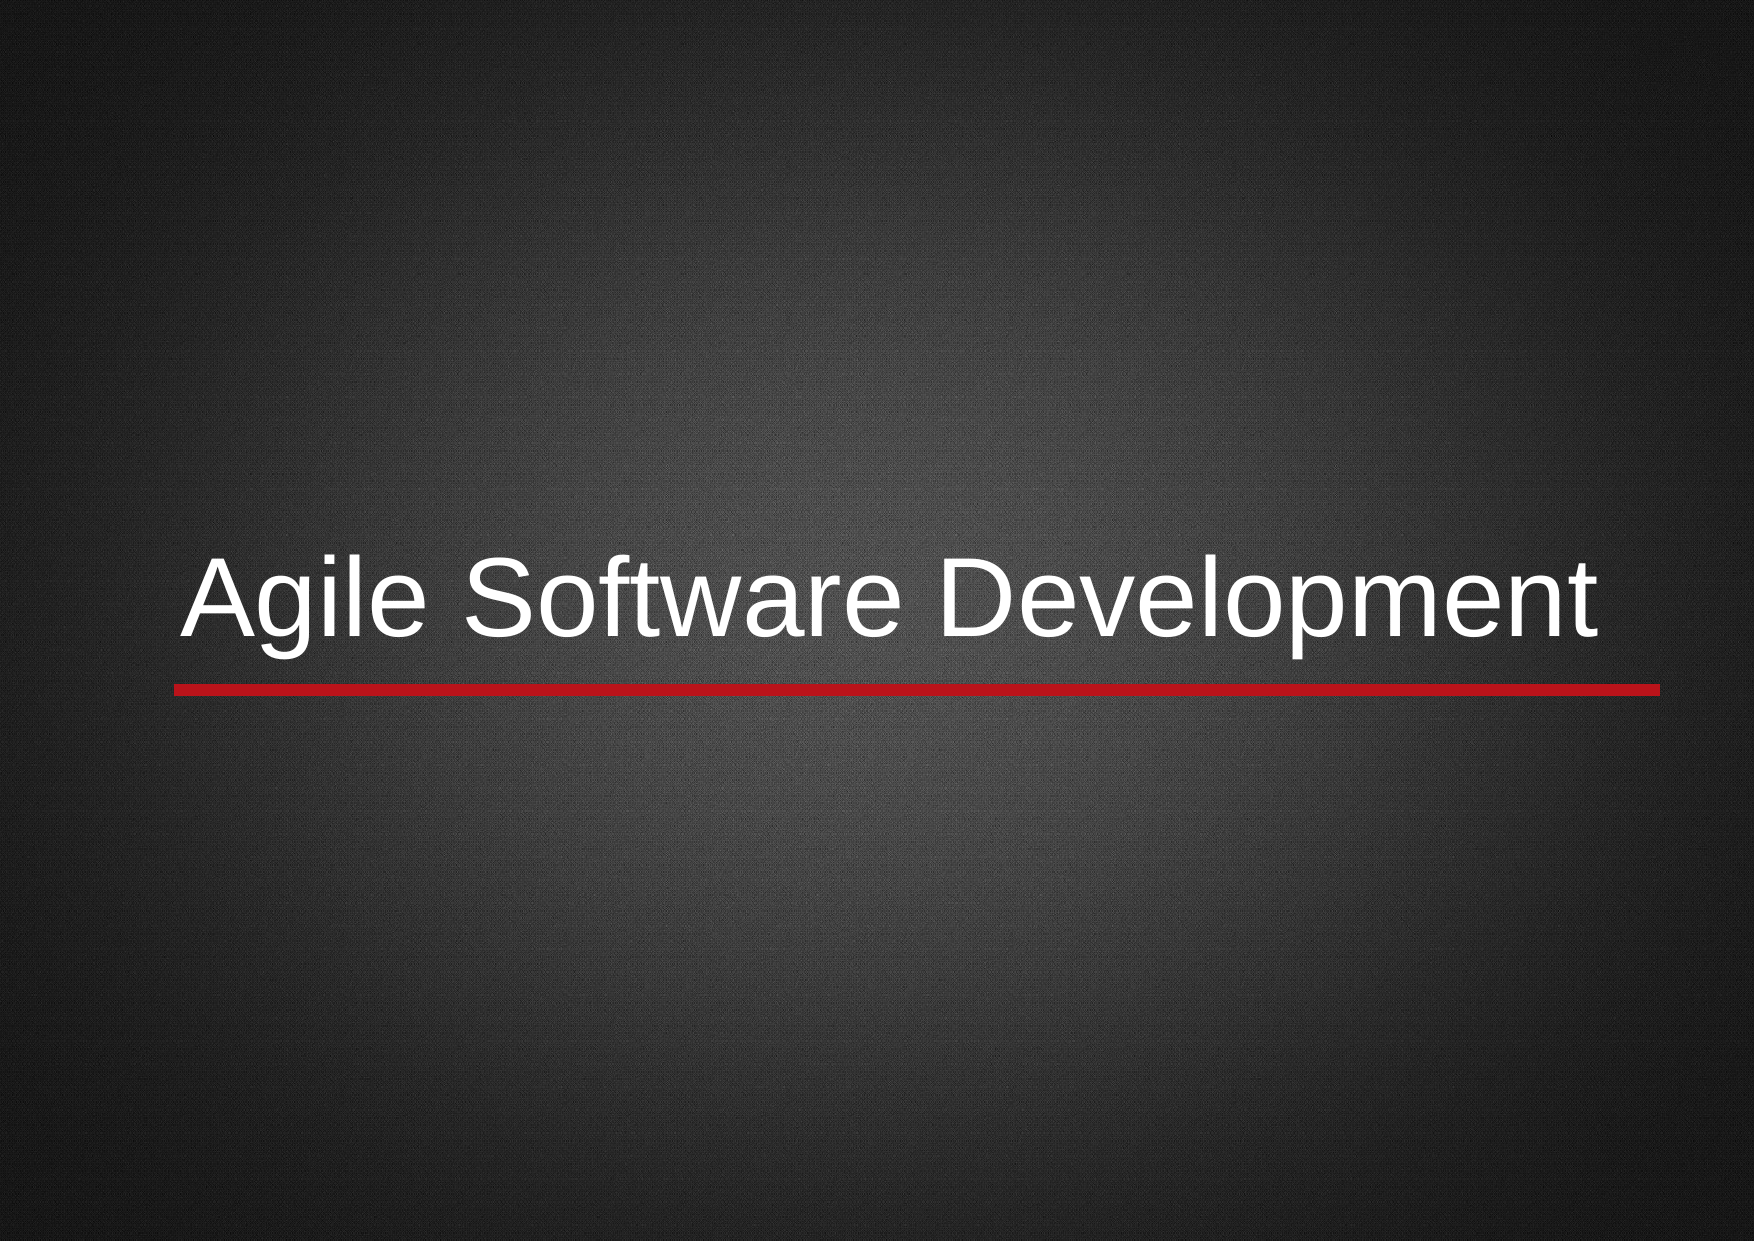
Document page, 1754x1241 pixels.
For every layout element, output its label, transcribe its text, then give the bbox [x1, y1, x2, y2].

picture [0, 0, 1754, 1241]
title Agile Software Development [180, 49, 1667, 661]
